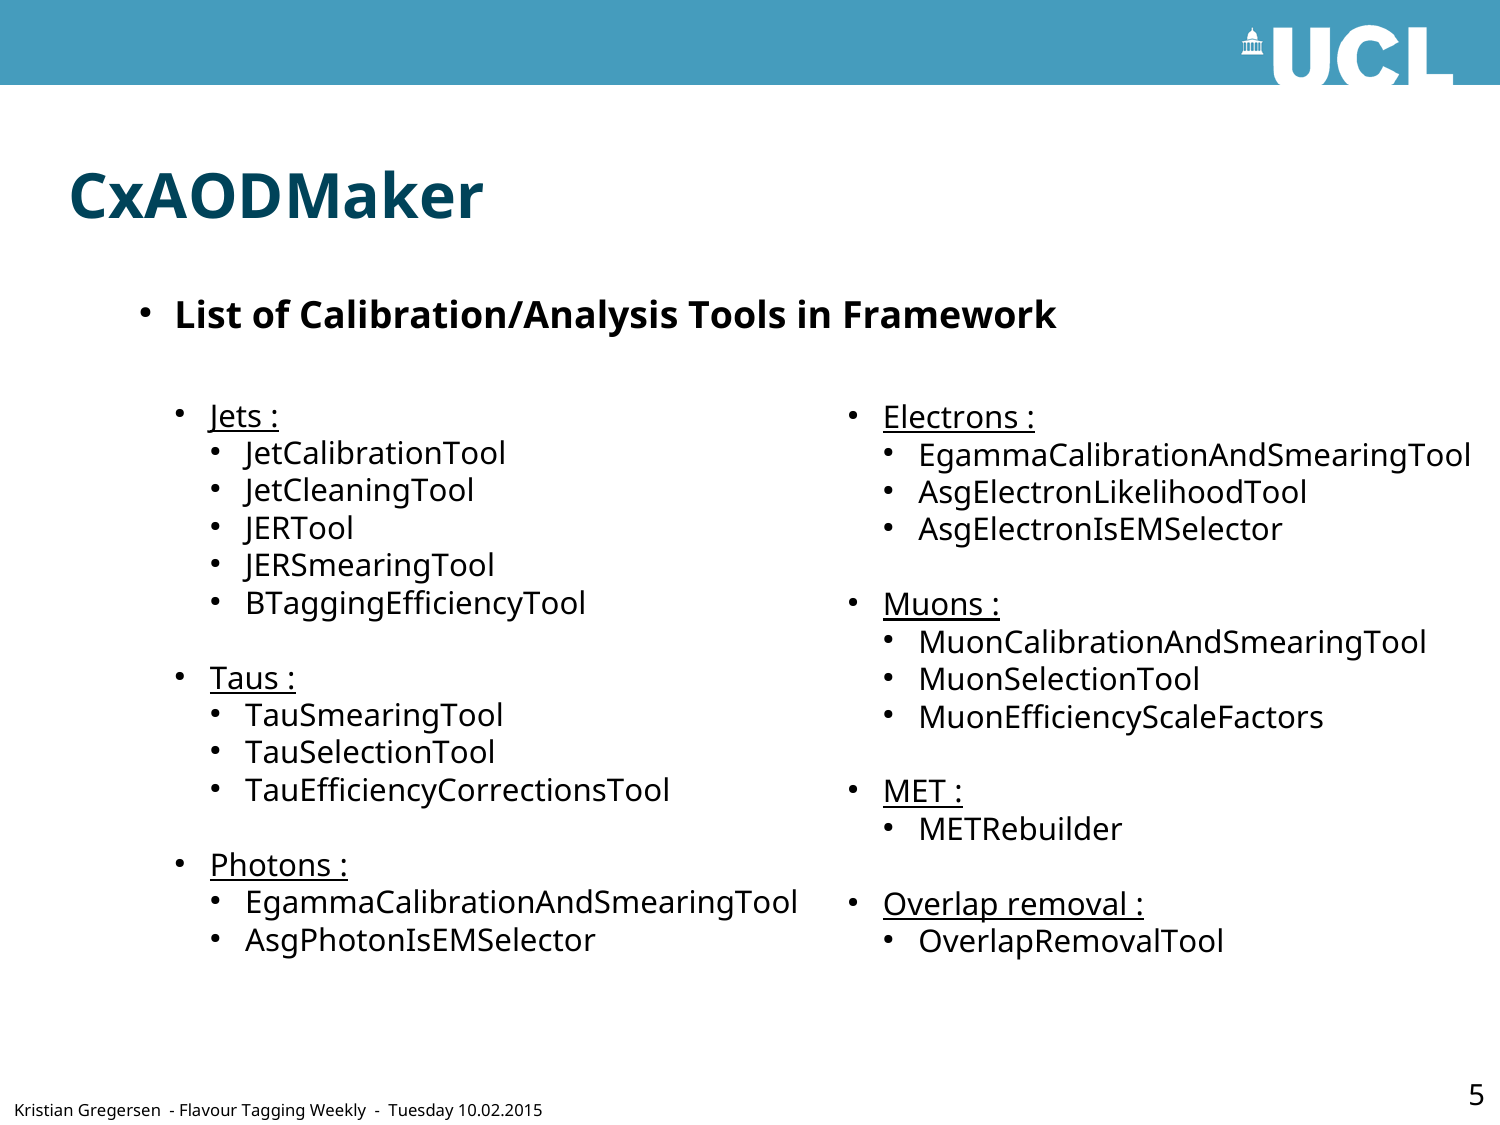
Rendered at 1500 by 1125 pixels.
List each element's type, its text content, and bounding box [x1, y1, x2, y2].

text_box List of Calibration/Analysis Tools in Framework Jets : JetCalibrationTool JetCleaningTool JERTool JERSmearingTool BTaggingEfficiencyTool Taus : TauSmearingTool TauSelectionTool TauEfficiencyCorrectionsTool Photons : EgammaCalibrationAndSmearingTool AsgPhotonIsEMSelector [124, 283, 1007, 1040]
title CxAODMaker [54, 148, 1447, 378]
picture [0, 0, 1500, 85]
text_box Electrons : EgammaCalibrationAndSmearingTool AsgElectronLikelihoodTool AsgElectronIsEMSelector Muons : MuonCalibrationAndSmearingTool MuonSelectionTool MuonEfficiencyScaleFactors MET : METRebuilder Overlap removal : OverlapRemovalTool [797, 277, 1424, 967]
